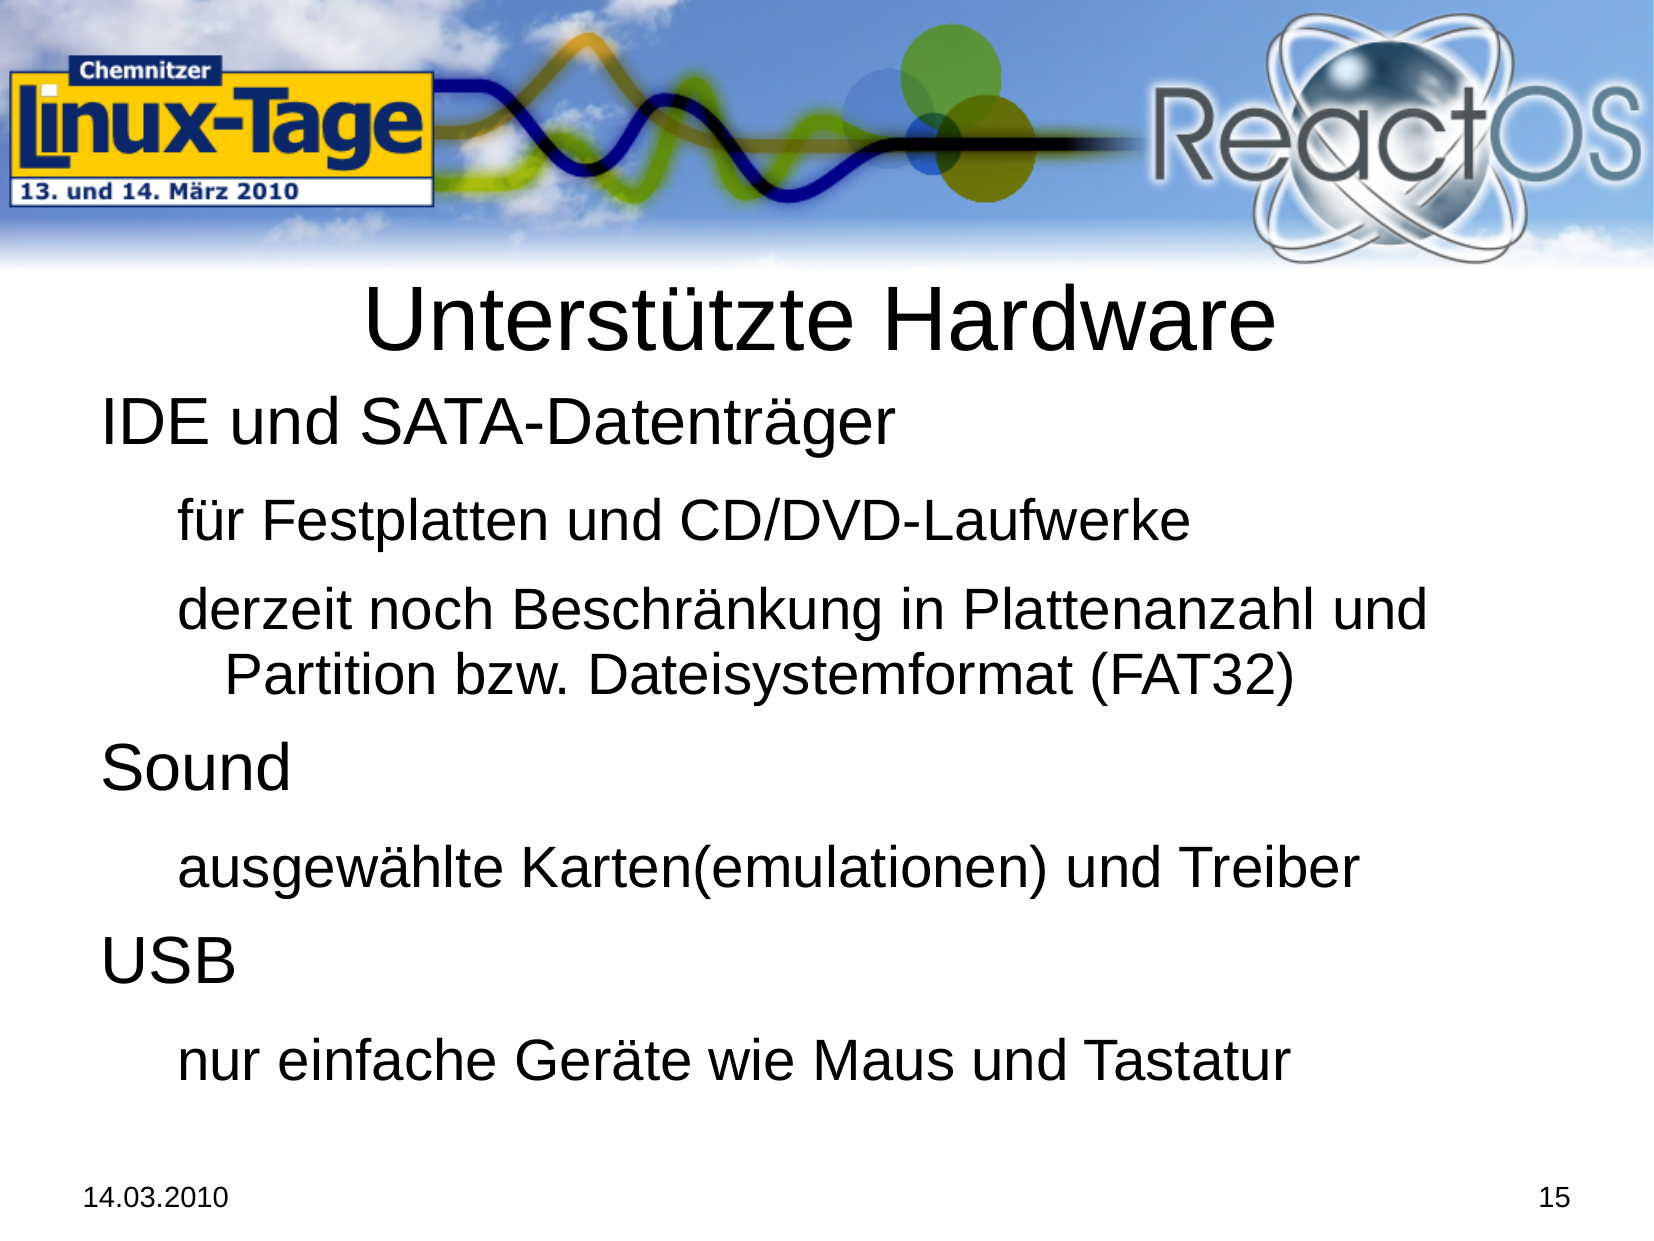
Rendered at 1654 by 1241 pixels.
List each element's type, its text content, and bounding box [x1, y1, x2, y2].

picture [0, 0, 1654, 1241]
list IDE und SATA-Datenträger für Festplatten und CD/DVD-Laufwerke derzeit noch Beschränkung in Plattenanzahl und Partition bzw. Dateisystemformat (FAT32) Sound ausgewählte Karten(emulationen) und Treiber USB nur einfache Geräte wie Maus und Tastatur [82, 383, 1571, 1094]
title Unterstützte Hardware [76, 230, 1565, 408]
